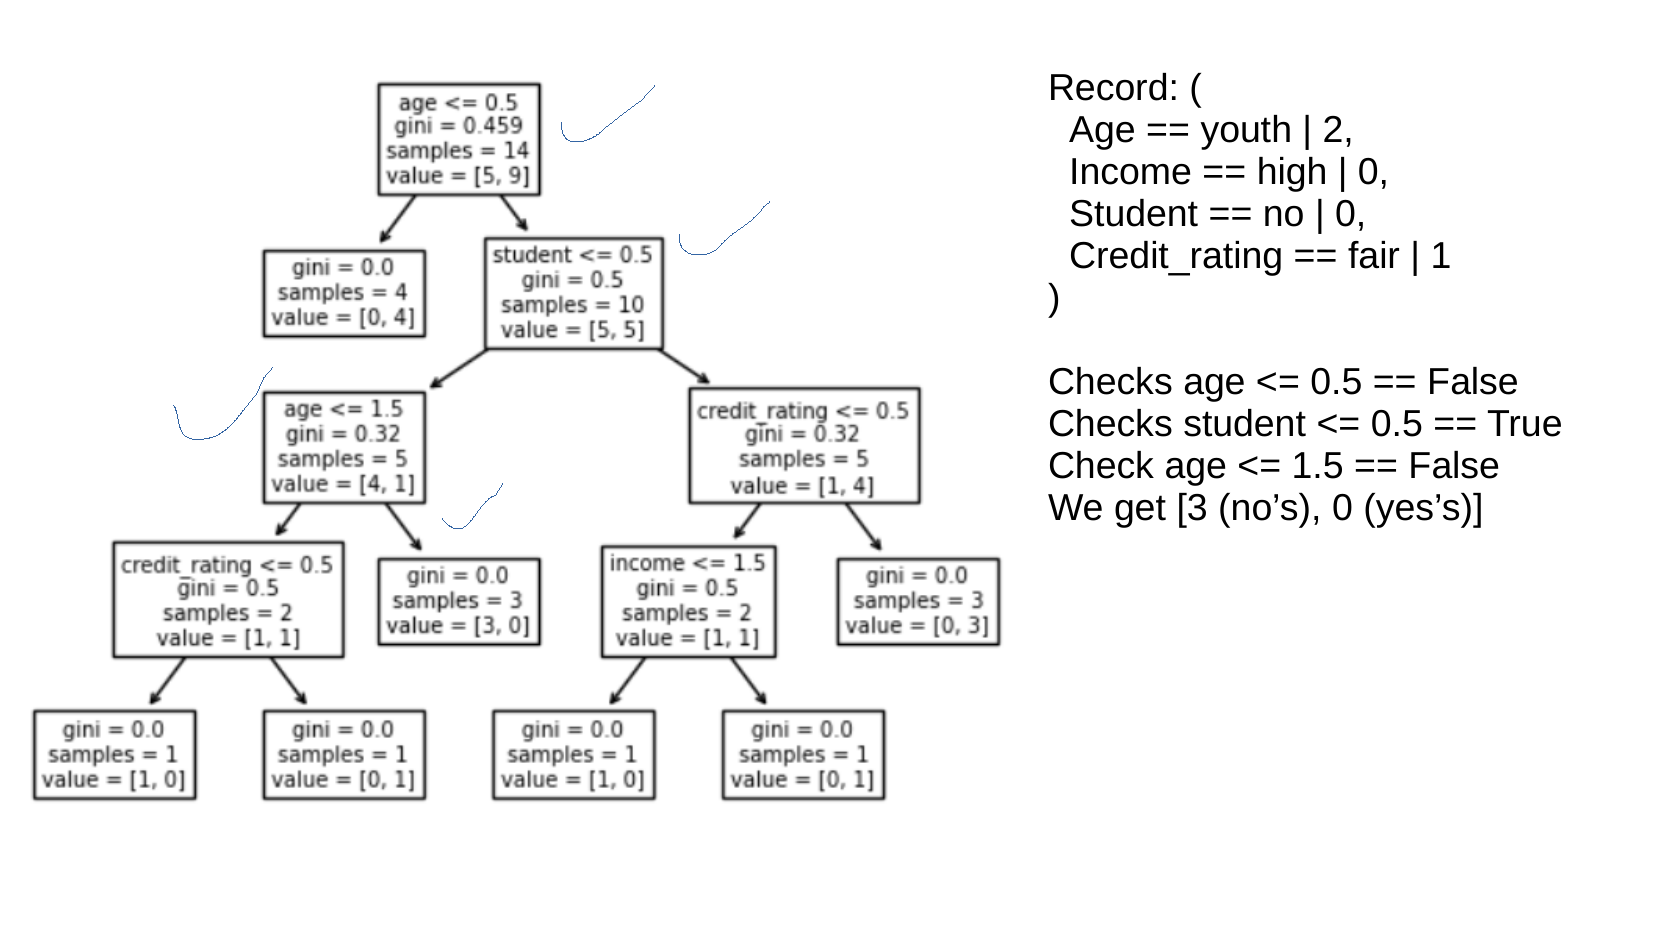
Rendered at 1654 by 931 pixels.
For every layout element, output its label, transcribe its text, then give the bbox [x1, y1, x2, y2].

picture [29, 67, 1010, 827]
text_box Record: ( Age == youth | 2, Income == high | 0, Student == no | 0, Credit_rating == fair | 1 ) Checks age <= 0.5 == False Checks student <= 0.5 == True Check age <= 1.5 == False We get [3 (no’s), 0 (yes’s)] [1033, 59, 1625, 536]
